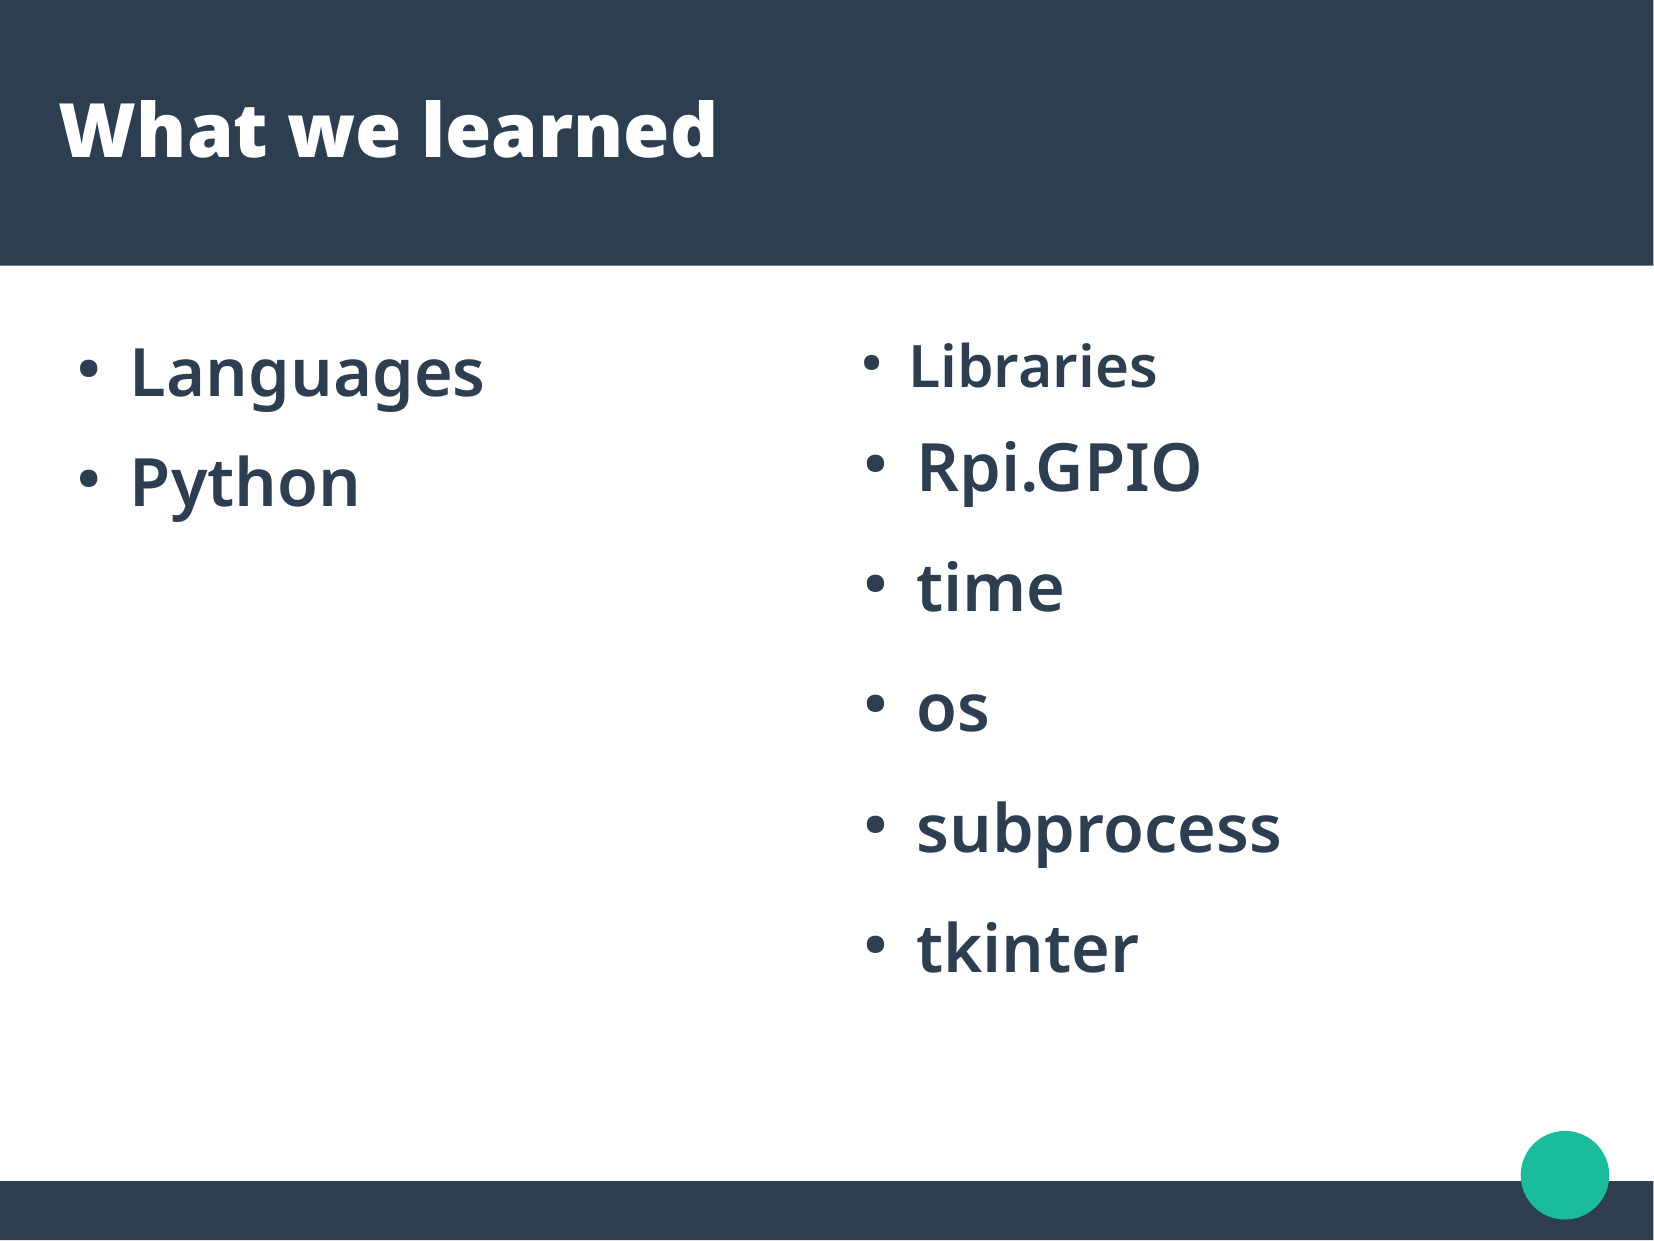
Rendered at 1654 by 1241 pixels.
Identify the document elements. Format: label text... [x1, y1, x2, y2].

list Rpi.GPIO time os subprocess tkinter [845, 420, 1596, 1151]
title What we learned [59, 49, 1595, 207]
list Languages [59, 324, 809, 421]
list Python [59, 435, 809, 1151]
list Libraries [845, 324, 1596, 406]
